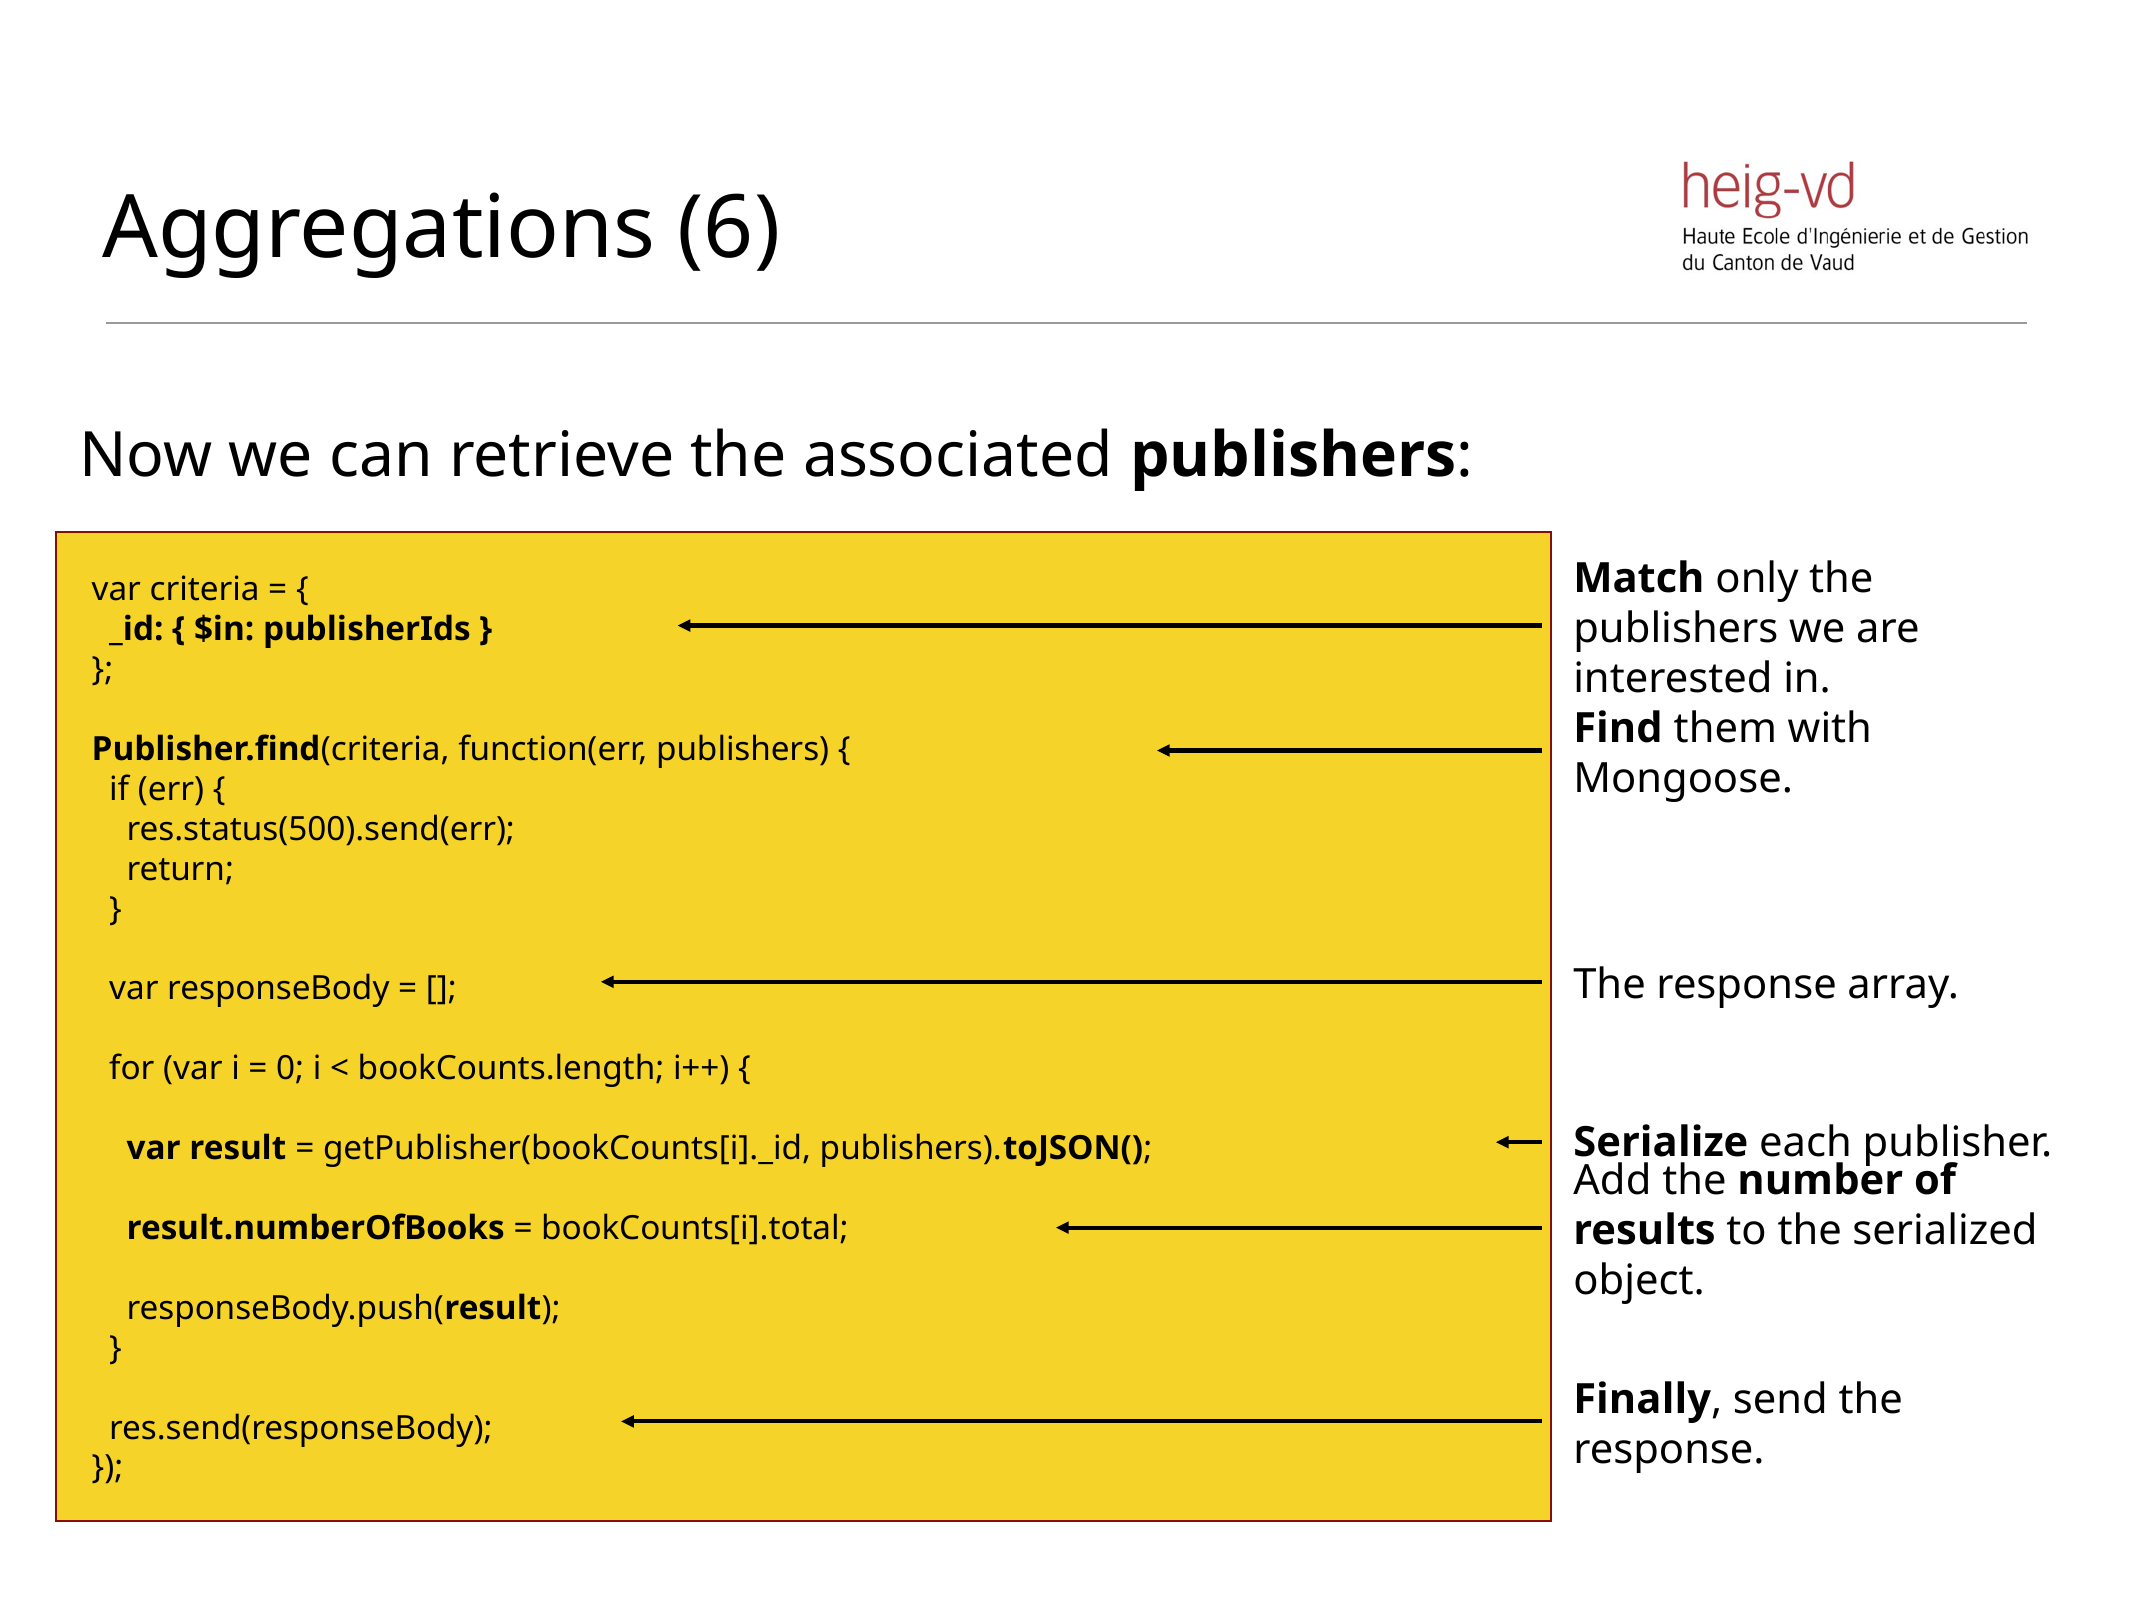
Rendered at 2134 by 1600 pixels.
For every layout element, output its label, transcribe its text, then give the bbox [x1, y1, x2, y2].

text_box Serialize each publisher. [1565, 1106, 2098, 1144]
text_box The response array. [1565, 948, 2098, 1016]
title Aggregations (6) [93, 54, 2040, 284]
text_box Add the number of results to the serialized object. [1565, 1144, 2098, 1311]
text_box Find them with Mongoose. [1565, 692, 2098, 809]
text_box Now we can retrieve the associated publishers: [71, 406, 2017, 498]
text_box var criteria = { _id: { $in: publisherIds } }; Publisher.find(criteria, function(err, publishers) { if (err) { res.status(500).send(err); return; } var responseBody = []; for (var i = 0; i < bookCounts.length; i++) { var result = getPublisher(bookCounts[i]._id, publishers).toJSON(); result.numberOfBooks = bookCounts[i].total; responseBody.push(result); } res.send(responseBody); }); [56, 531, 1551, 1522]
text_box Finally, send the response. [1565, 1362, 2098, 1480]
text_box Match only the publishers we are interested in. [1565, 542, 2098, 692]
